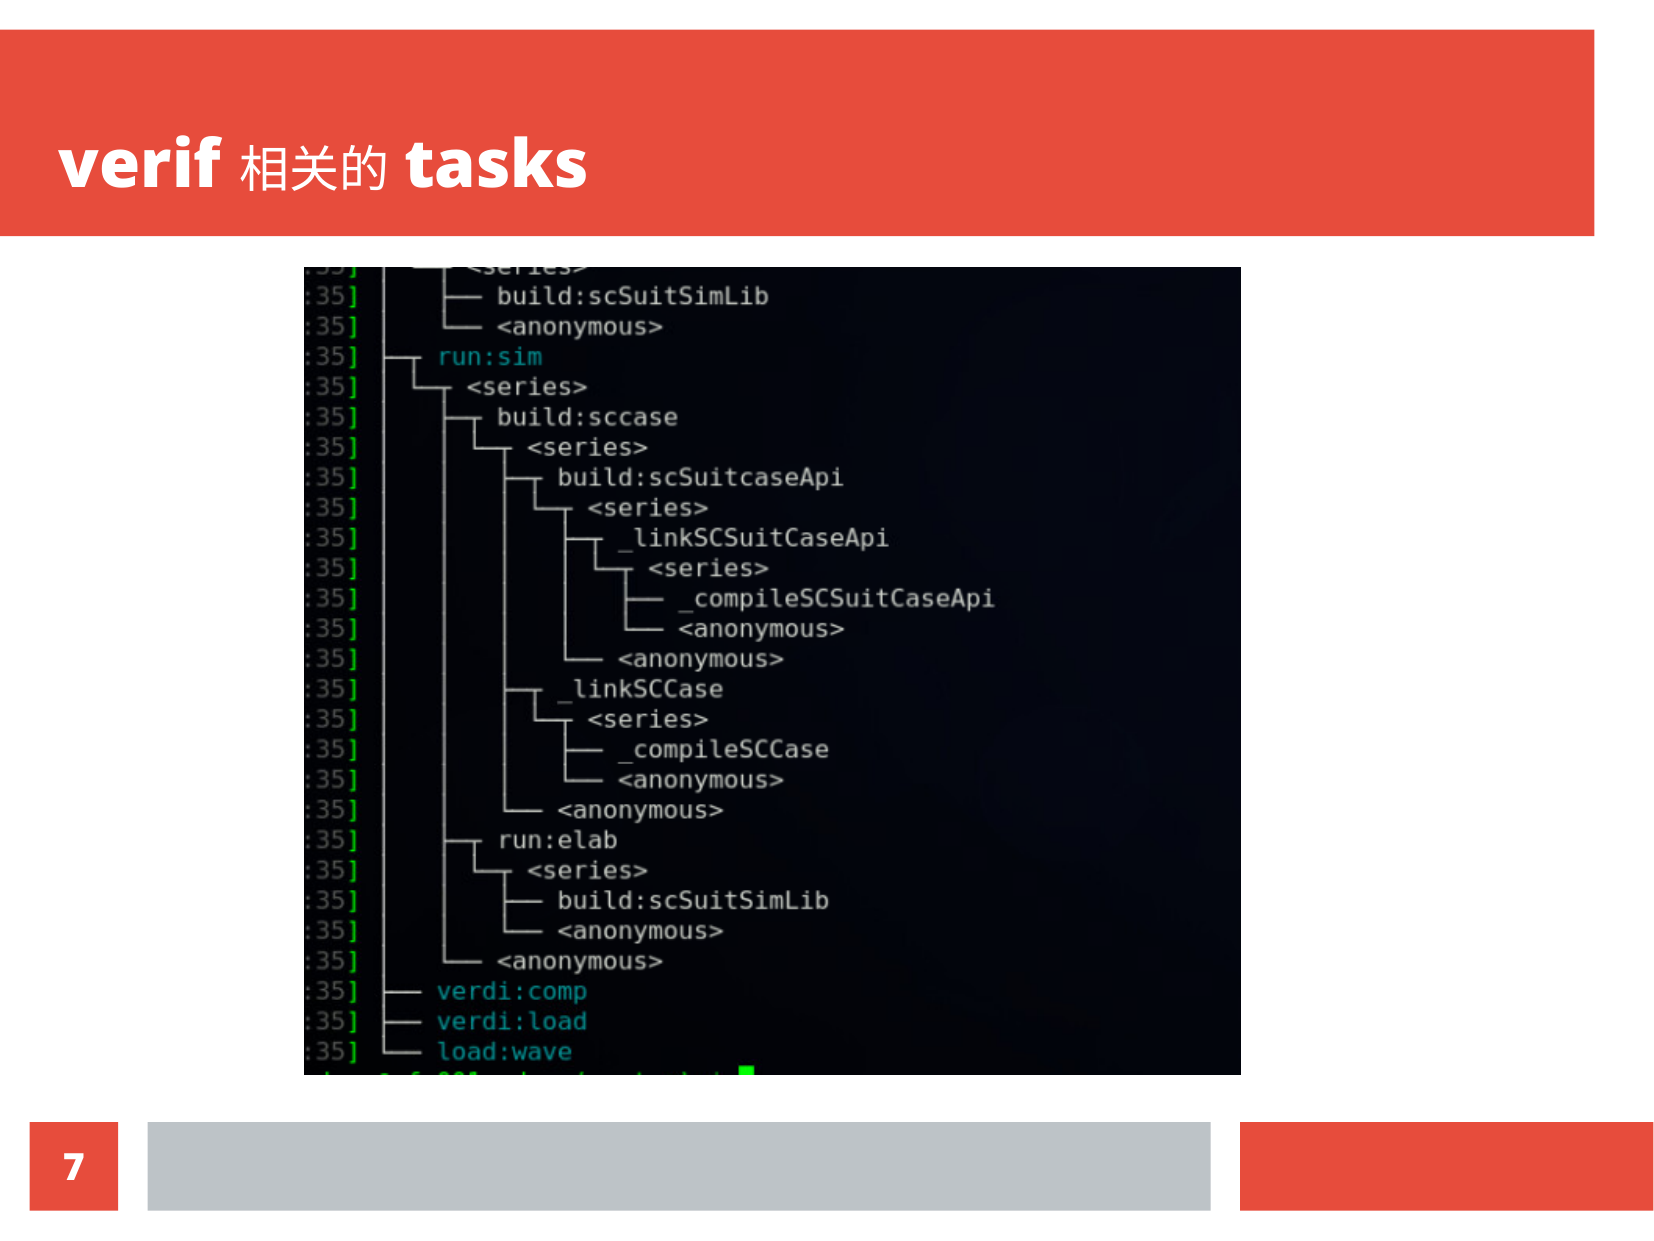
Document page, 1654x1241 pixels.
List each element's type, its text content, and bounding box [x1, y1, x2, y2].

title verif相关的tasks [59, 59, 1595, 207]
picture [304, 267, 1241, 1075]
